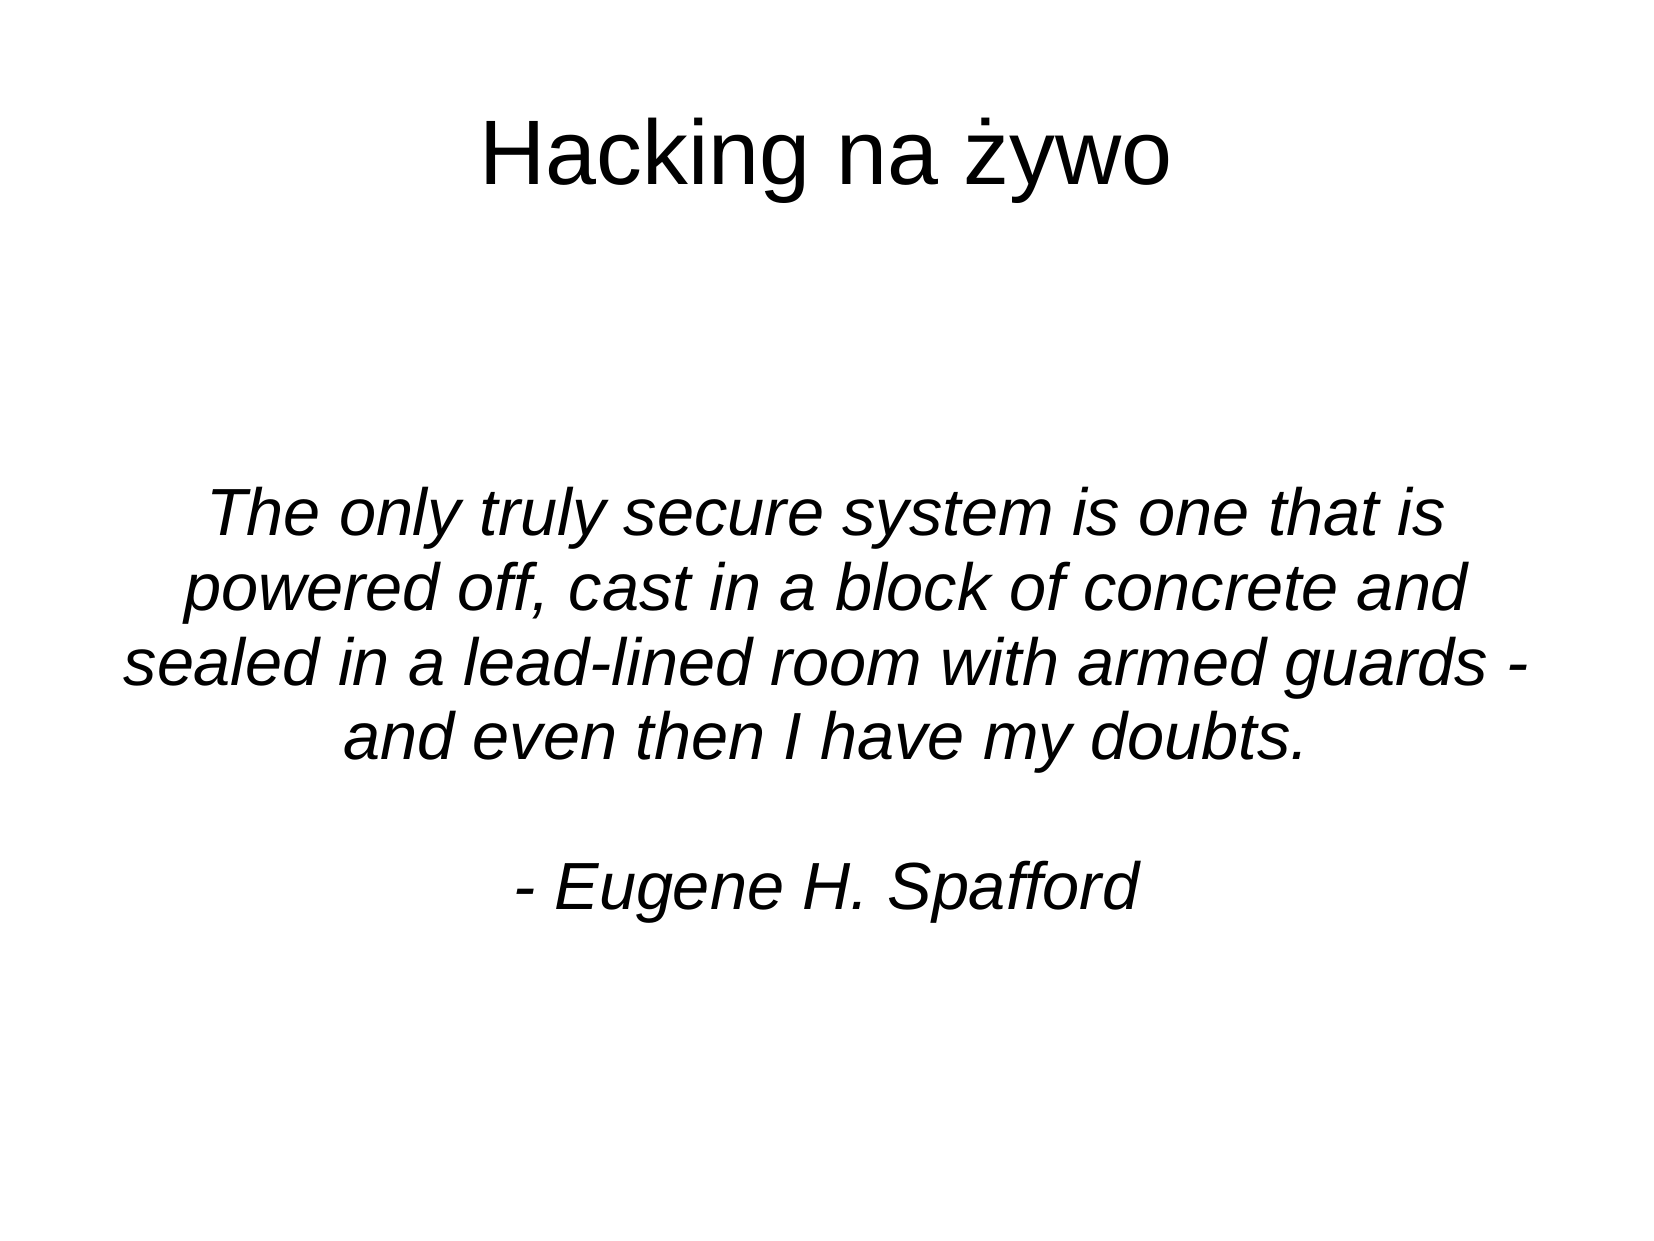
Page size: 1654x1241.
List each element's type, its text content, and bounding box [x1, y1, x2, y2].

subtitle The only truly secure system is one that is powered off, cast in a block of concrete and sealed in a lead-lined room with armed guards - and even then I have my doubts. - Eugene H. Spafford [82, 297, 1571, 1102]
title Hacking na żywo [82, 49, 1571, 257]
